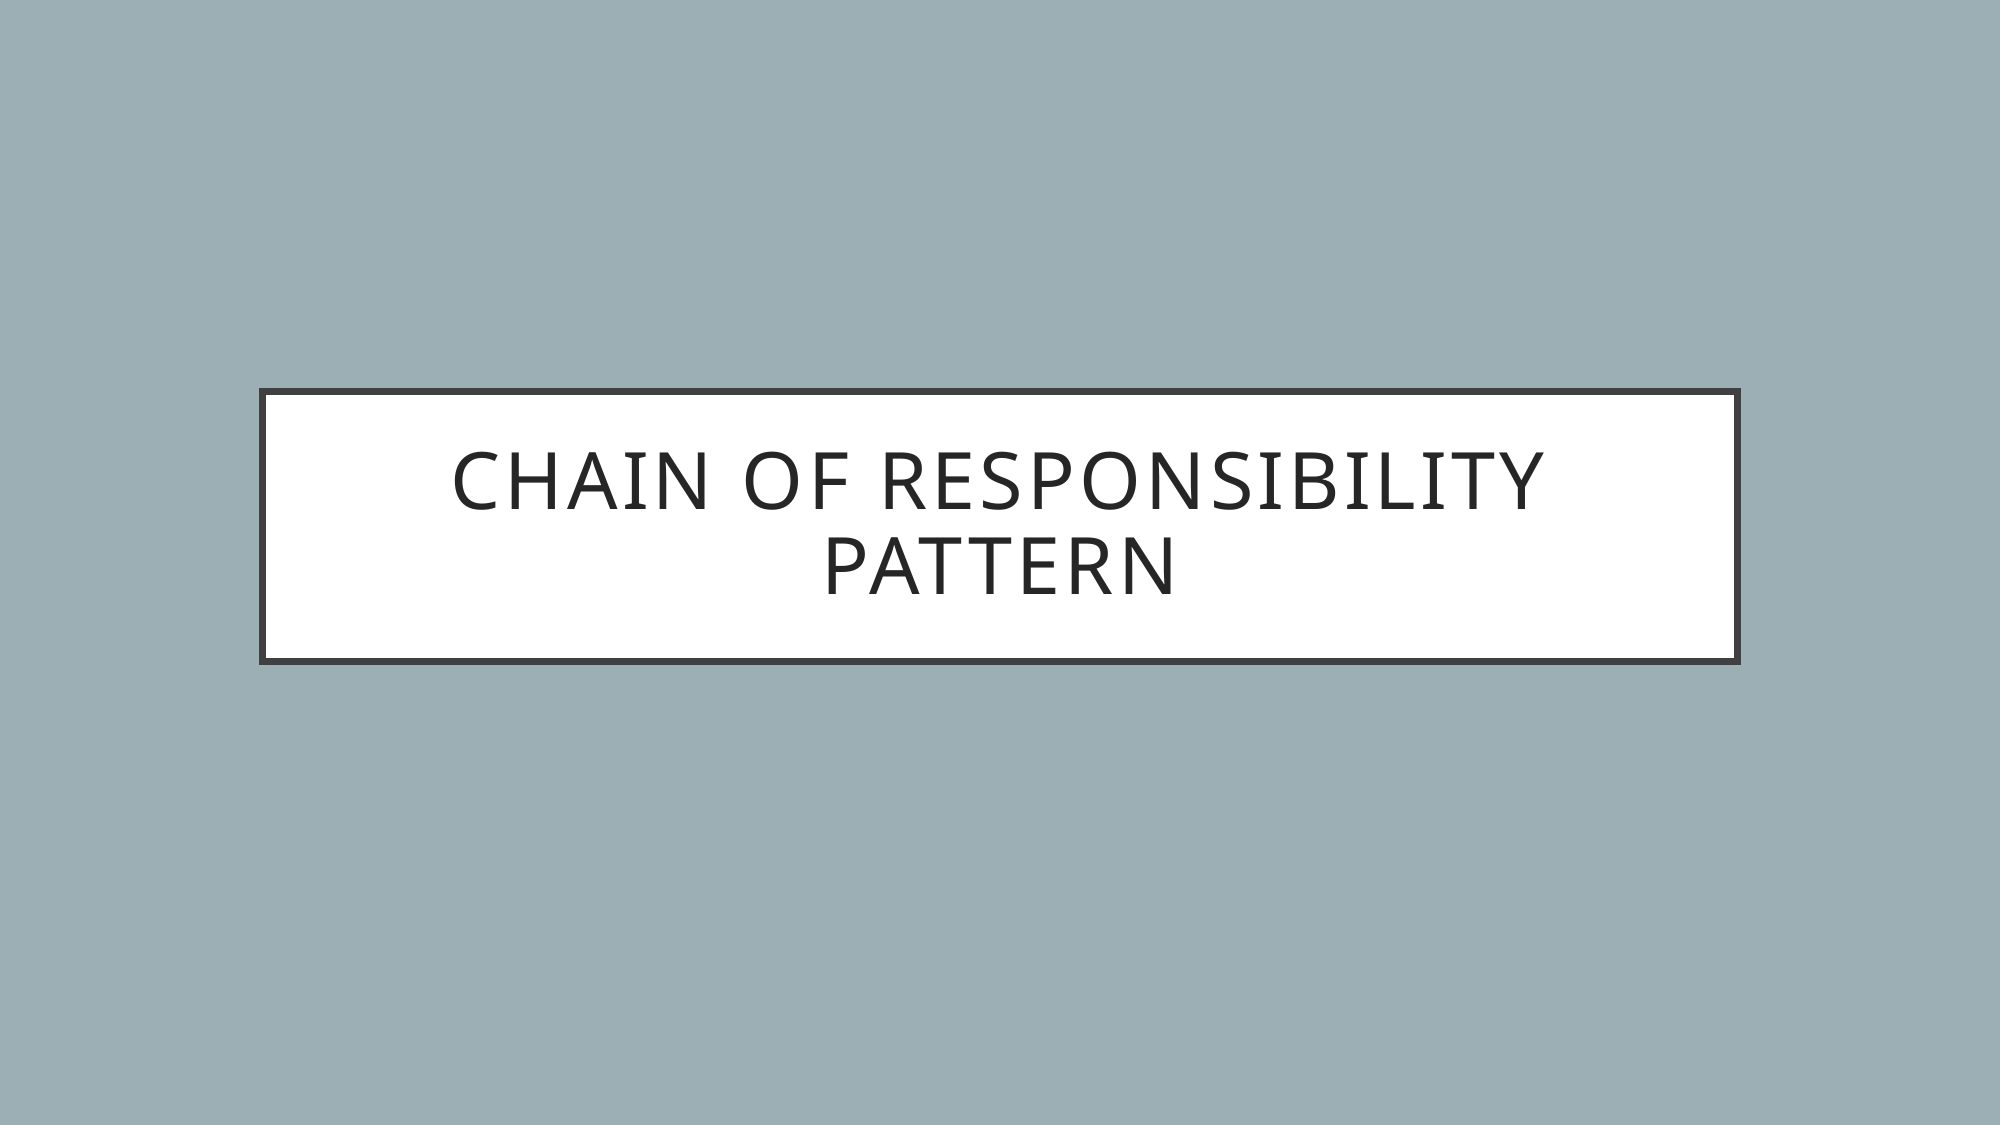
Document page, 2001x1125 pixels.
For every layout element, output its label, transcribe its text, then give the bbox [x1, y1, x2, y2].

title Chain of responsibility pattern [262, 391, 1738, 662]
